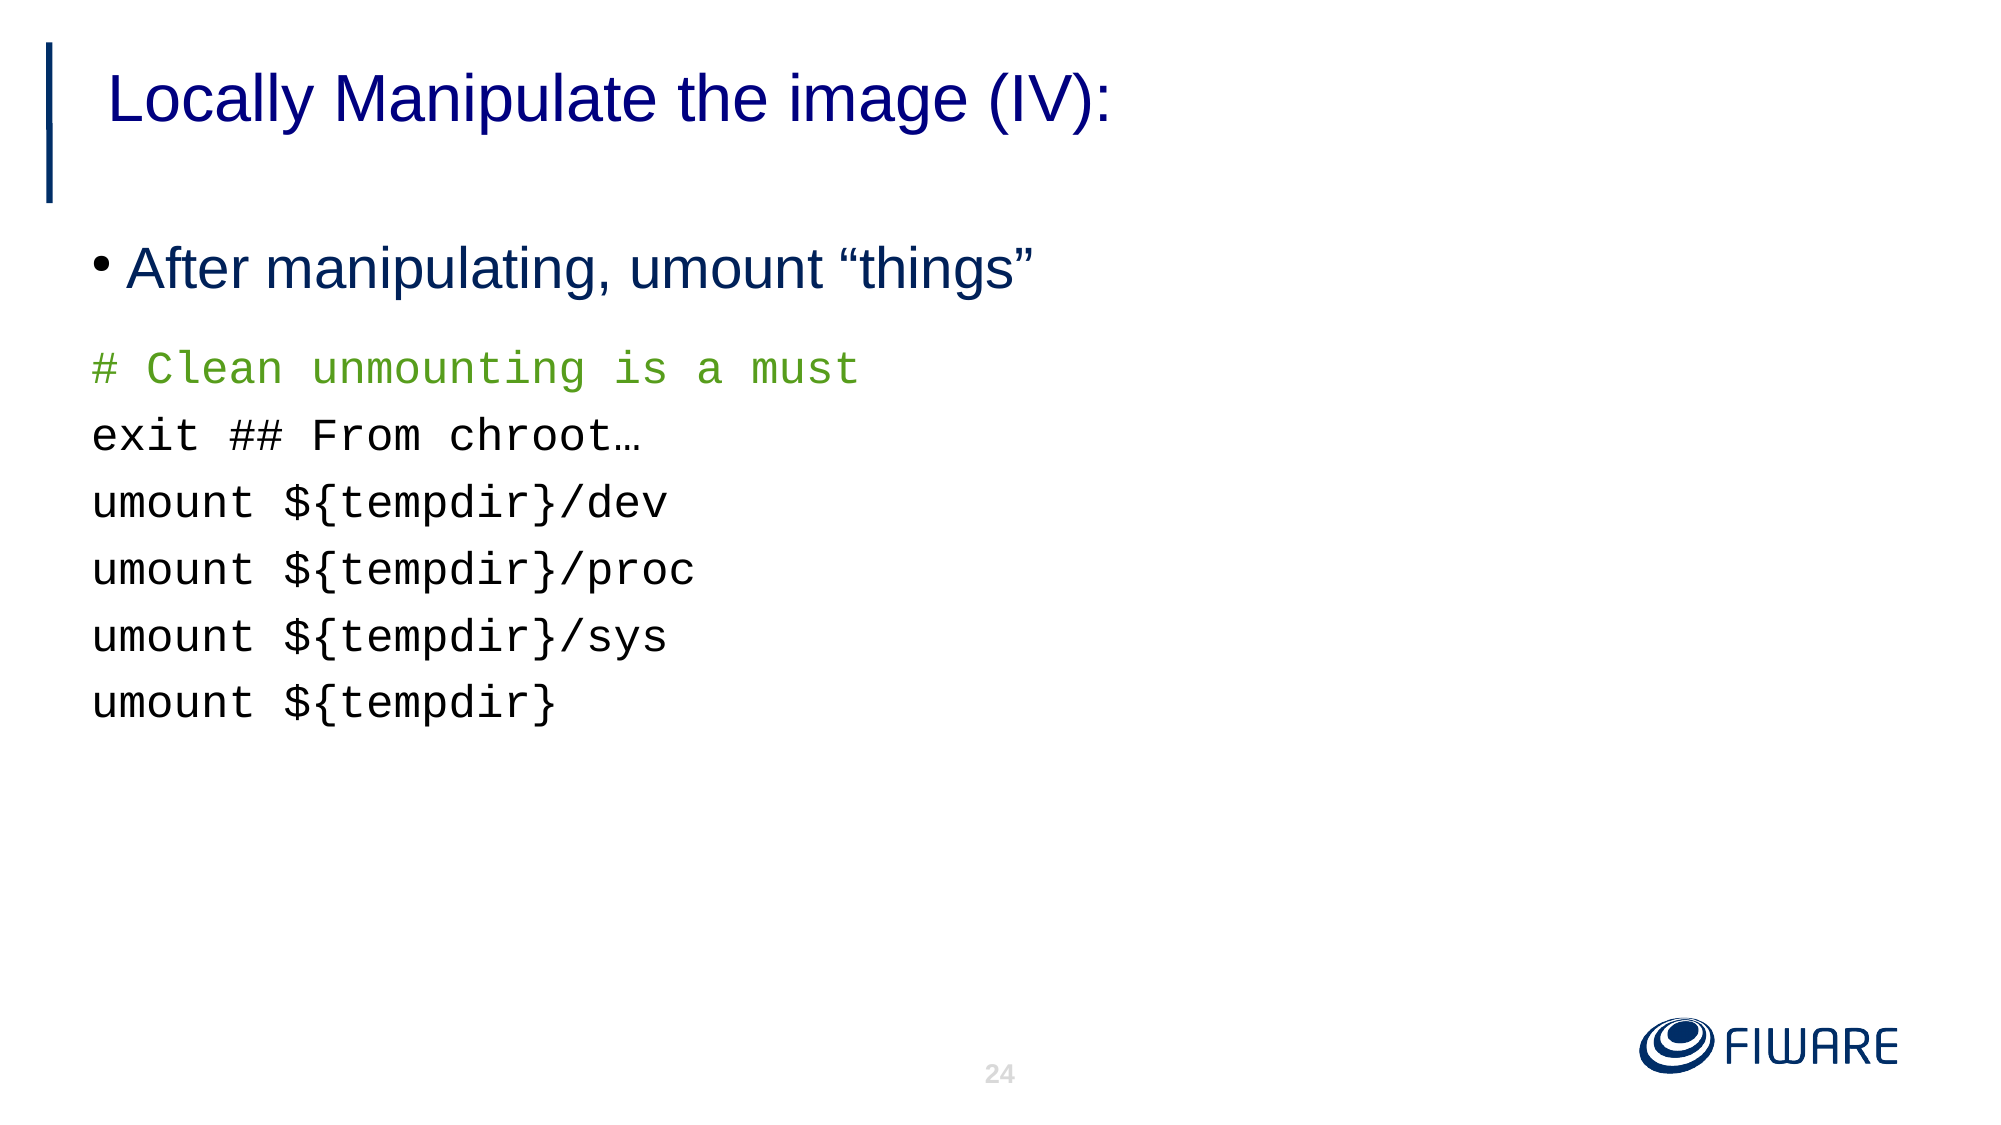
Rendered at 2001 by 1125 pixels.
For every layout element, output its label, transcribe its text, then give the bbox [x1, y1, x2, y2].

slide_number <number> [887, 1042, 1113, 1103]
picture [1635, 1012, 1905, 1077]
text_box After manipulating, umount “things” [76, 212, 1902, 308]
text_box # Clean unmounting is a must exit ## From chroot… umount ${tempdir}/dev umount ${tempdir}/proc umount ${tempdir}/sys umount ${tempdir} [76, 330, 1902, 735]
title Locally Manipulate the image (IV): [92, 47, 1704, 142]
